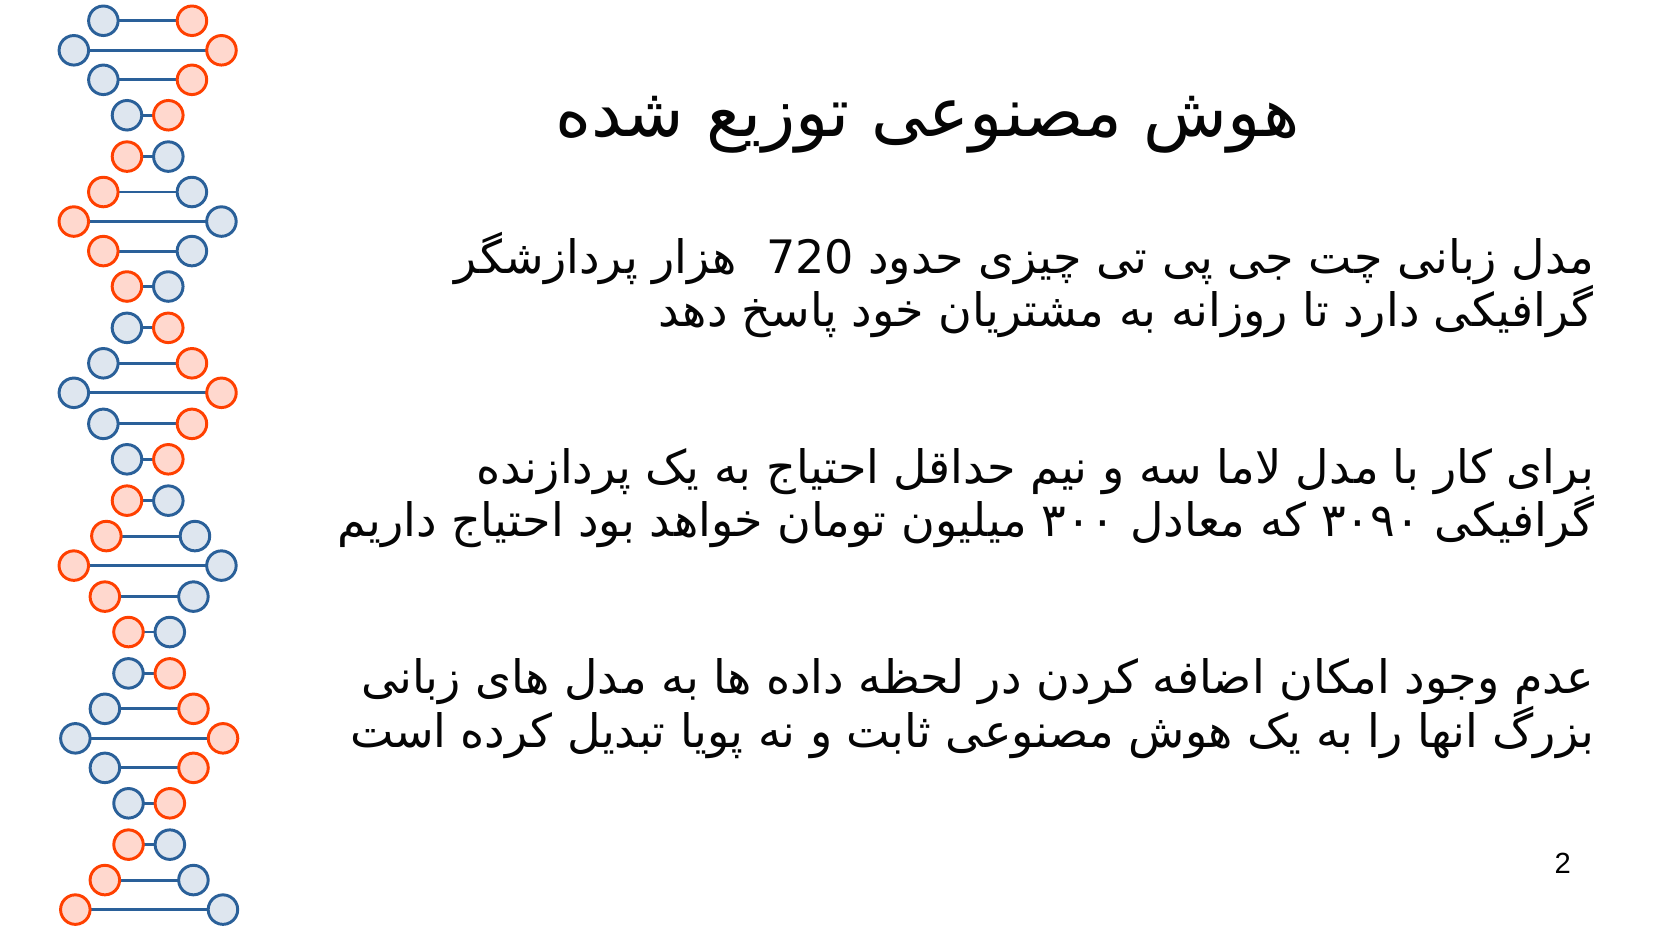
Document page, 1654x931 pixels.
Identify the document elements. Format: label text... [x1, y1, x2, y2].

title هوش مصنوعی توزیع شده [265, 35, 1595, 189]
list مدل زبانی چت جی پی تی چیزی حدود 720 هزار پردازشگر گرافیکی دارد تا روزانه به مشتریان خود پاسخ دهد برای کار با مدل لاما سه و نیم حداقل احتیاج به یک پردازنده گرافیکی ۳۰۹۰ که معادل ۳۰۰ میلیون تومان خواهد بود احتیاج داریم عدم وجود امکان اضافه کردن در لحظه داده ها به مدل های زبانی بزرگ انها را به یک هوش مصنوعی ثابت و نه پویا تبدیل کرده است [265, 230, 1595, 770]
